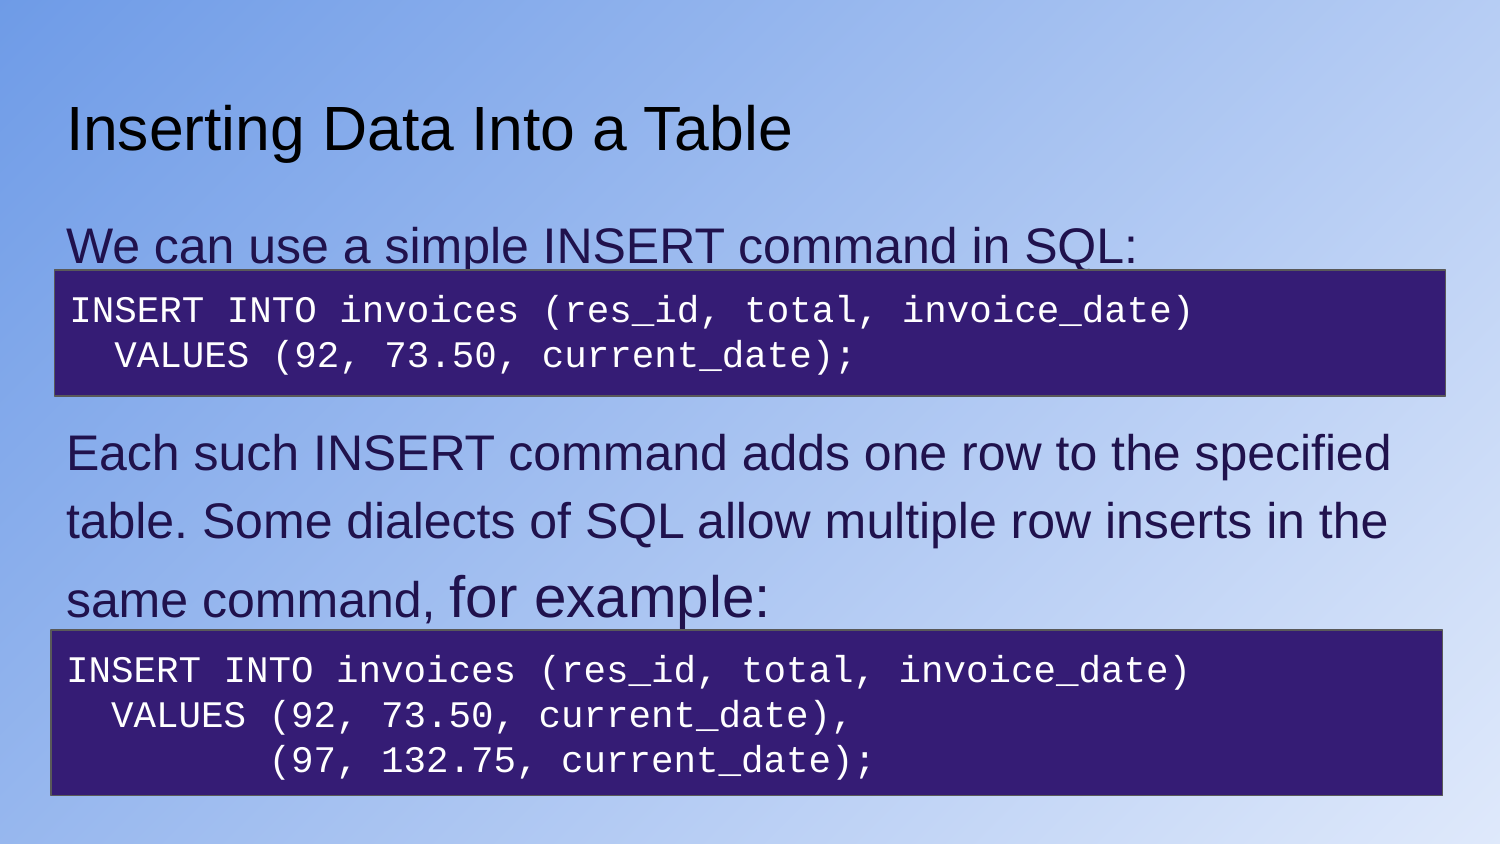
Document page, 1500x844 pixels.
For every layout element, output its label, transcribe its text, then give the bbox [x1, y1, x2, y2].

title Inserting Data Into a Table [51, 72, 1449, 167]
text_box INSERT INTO invoices (res_id, total, invoice_date) VALUES (92, 73.50, current_date); [54, 269, 1446, 396]
list We can use a simple INSERT command in SQL: Each such INSERT command adds one row to the specified table. Some dialects of SQL allow multiple row inserts in the same command, for example: [51, 189, 1449, 750]
text_box INSERT INTO invoices (res_id, total, invoice_date) VALUES (92, 73.50, current_date), (97, 132.75, current_date); [51, 629, 1443, 796]
